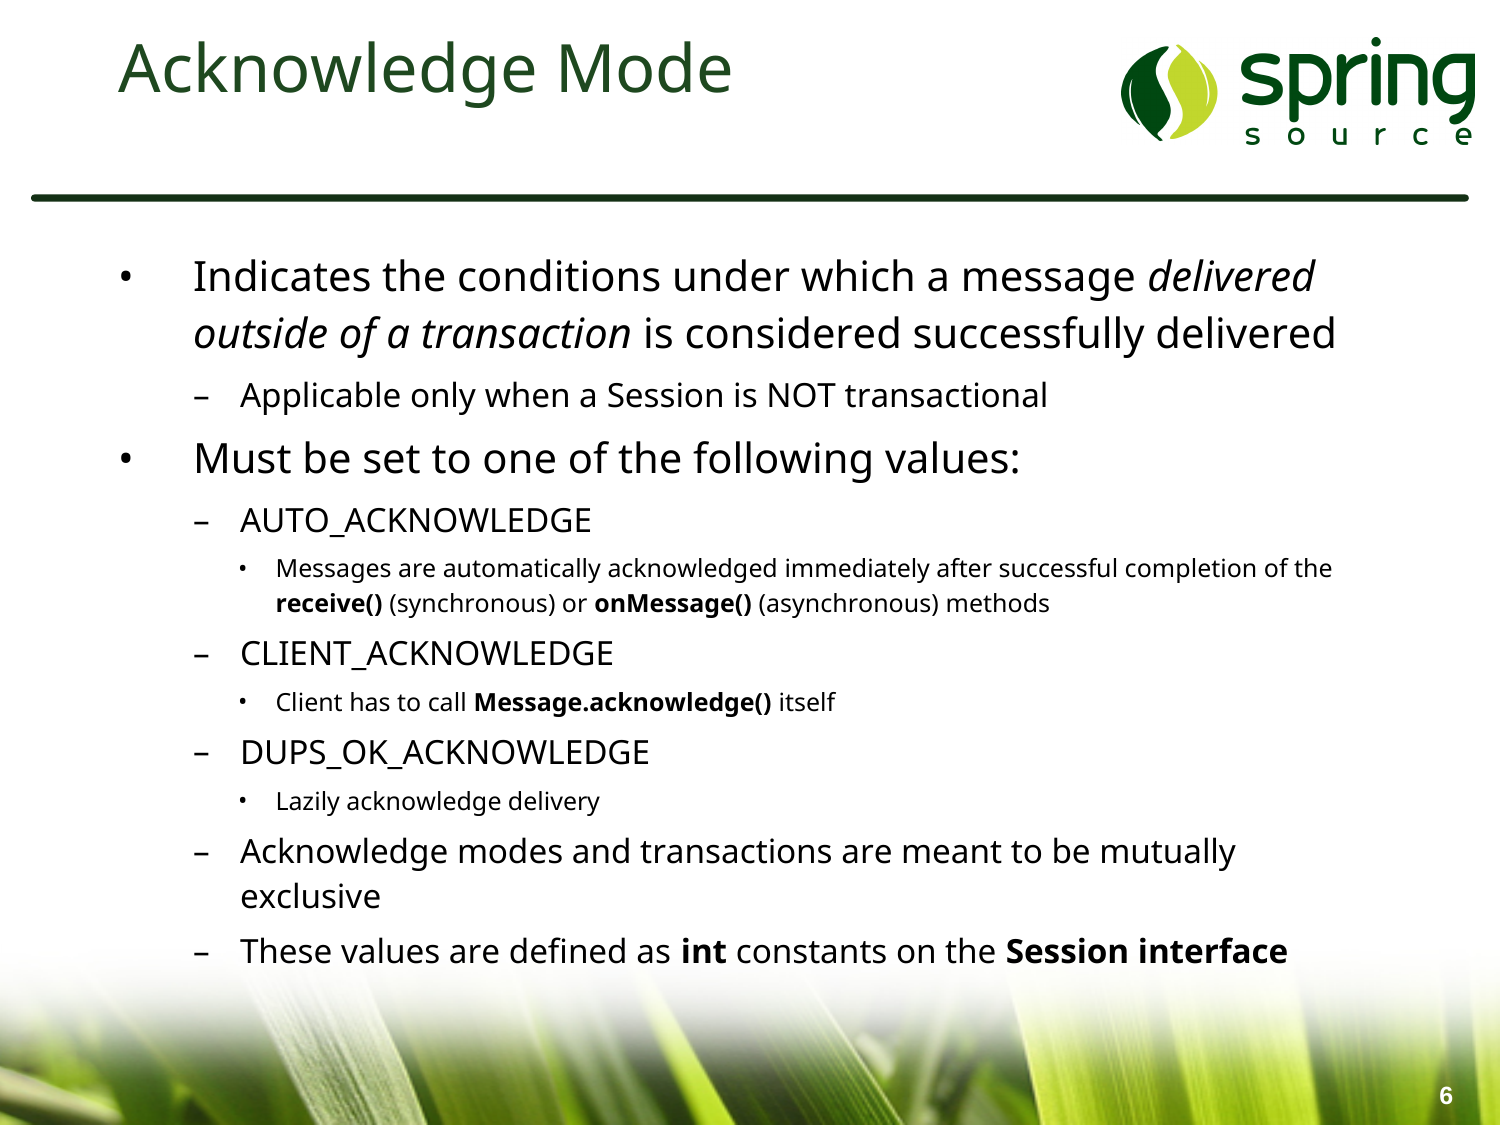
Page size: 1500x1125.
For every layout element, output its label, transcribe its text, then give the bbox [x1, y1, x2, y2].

list Indicates the conditions under which a message delivered outside of a transaction is considered successfully delivered Applicable only when a Session is NOT transactional Must be set to one of the following values: AUTO_ACKNOWLEDGE Messages are automatically acknowledged immediately after successful completion of the receive() (synchronous) or onMessage() (asynchronous) methods CLIENT_ACKNOWLEDGE Client has to call Message.acknowledge() itself DUPS_OK_ACKNOWLEDGE Lazily acknowledge delivery Acknowledge modes and transactions are meant to be mutually exclusive These values are defined as int constants on the Session interface [103, 239, 1394, 1006]
picture [1136, 37, 1475, 145]
title Acknowledge Mode [103, 13, 1136, 177]
picture [0, 944, 1500, 1125]
